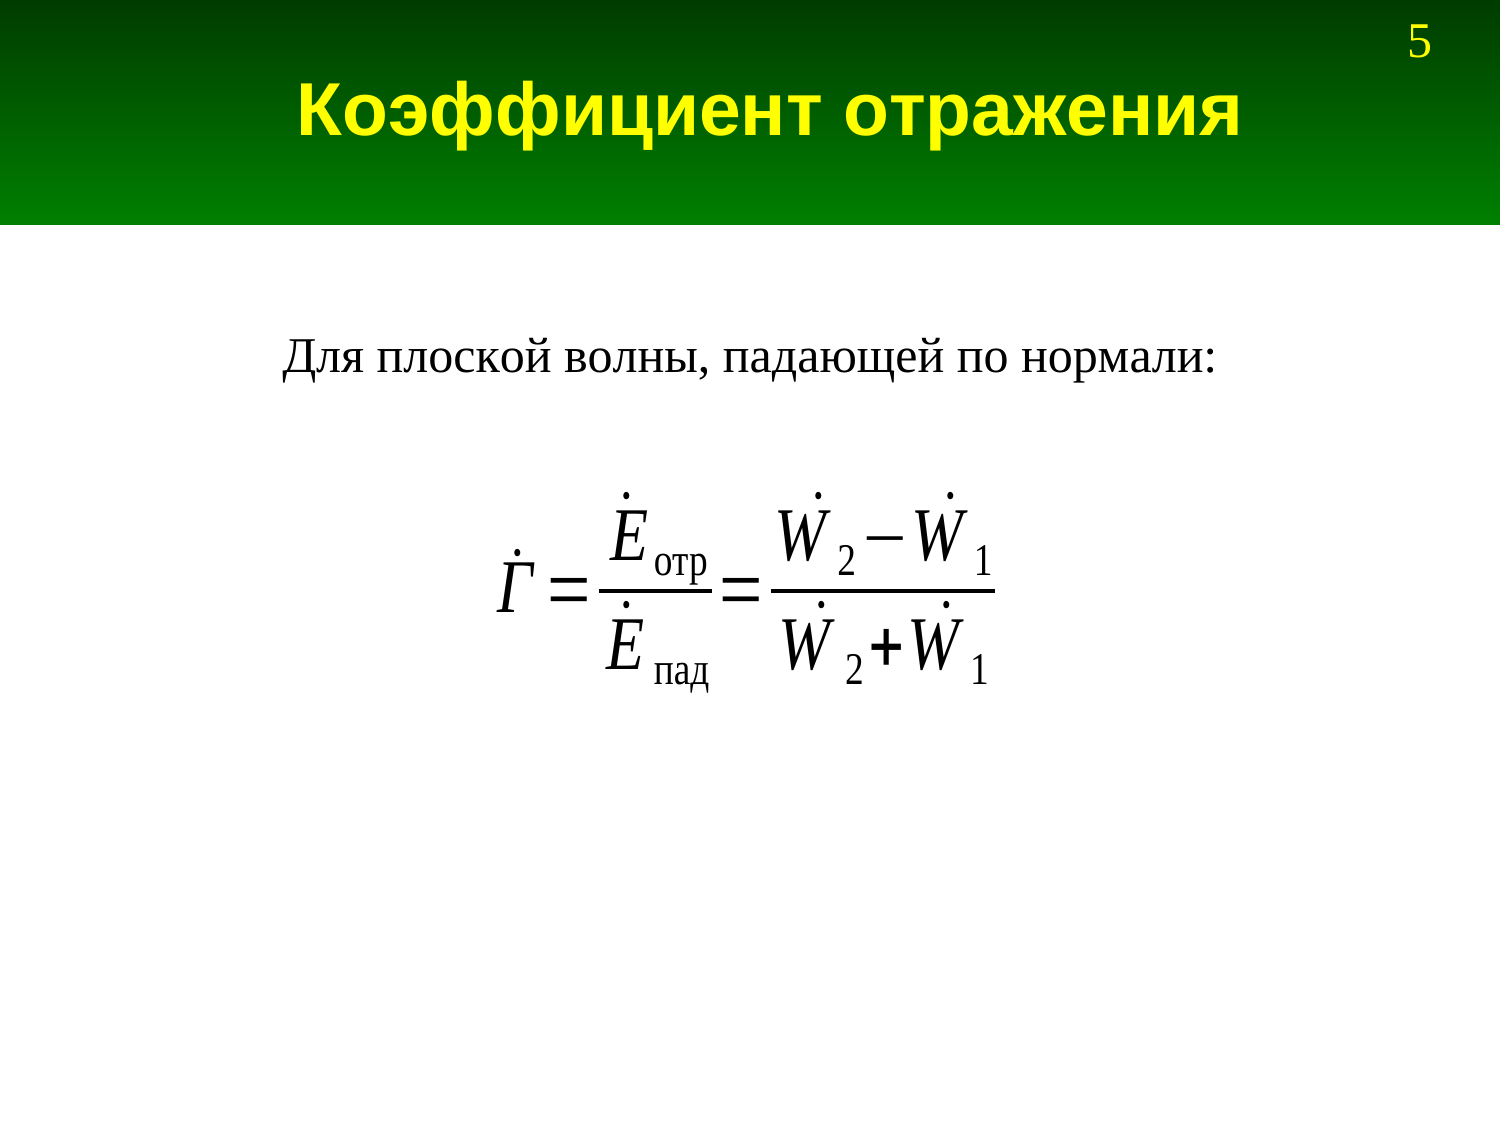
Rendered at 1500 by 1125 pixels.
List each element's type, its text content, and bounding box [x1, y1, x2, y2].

chart [478, 489, 1014, 696]
title Коэффициент отражения [100, 7, 1441, 204]
text_box Для плоской волны, падающей по нормали: [267, 314, 1233, 390]
